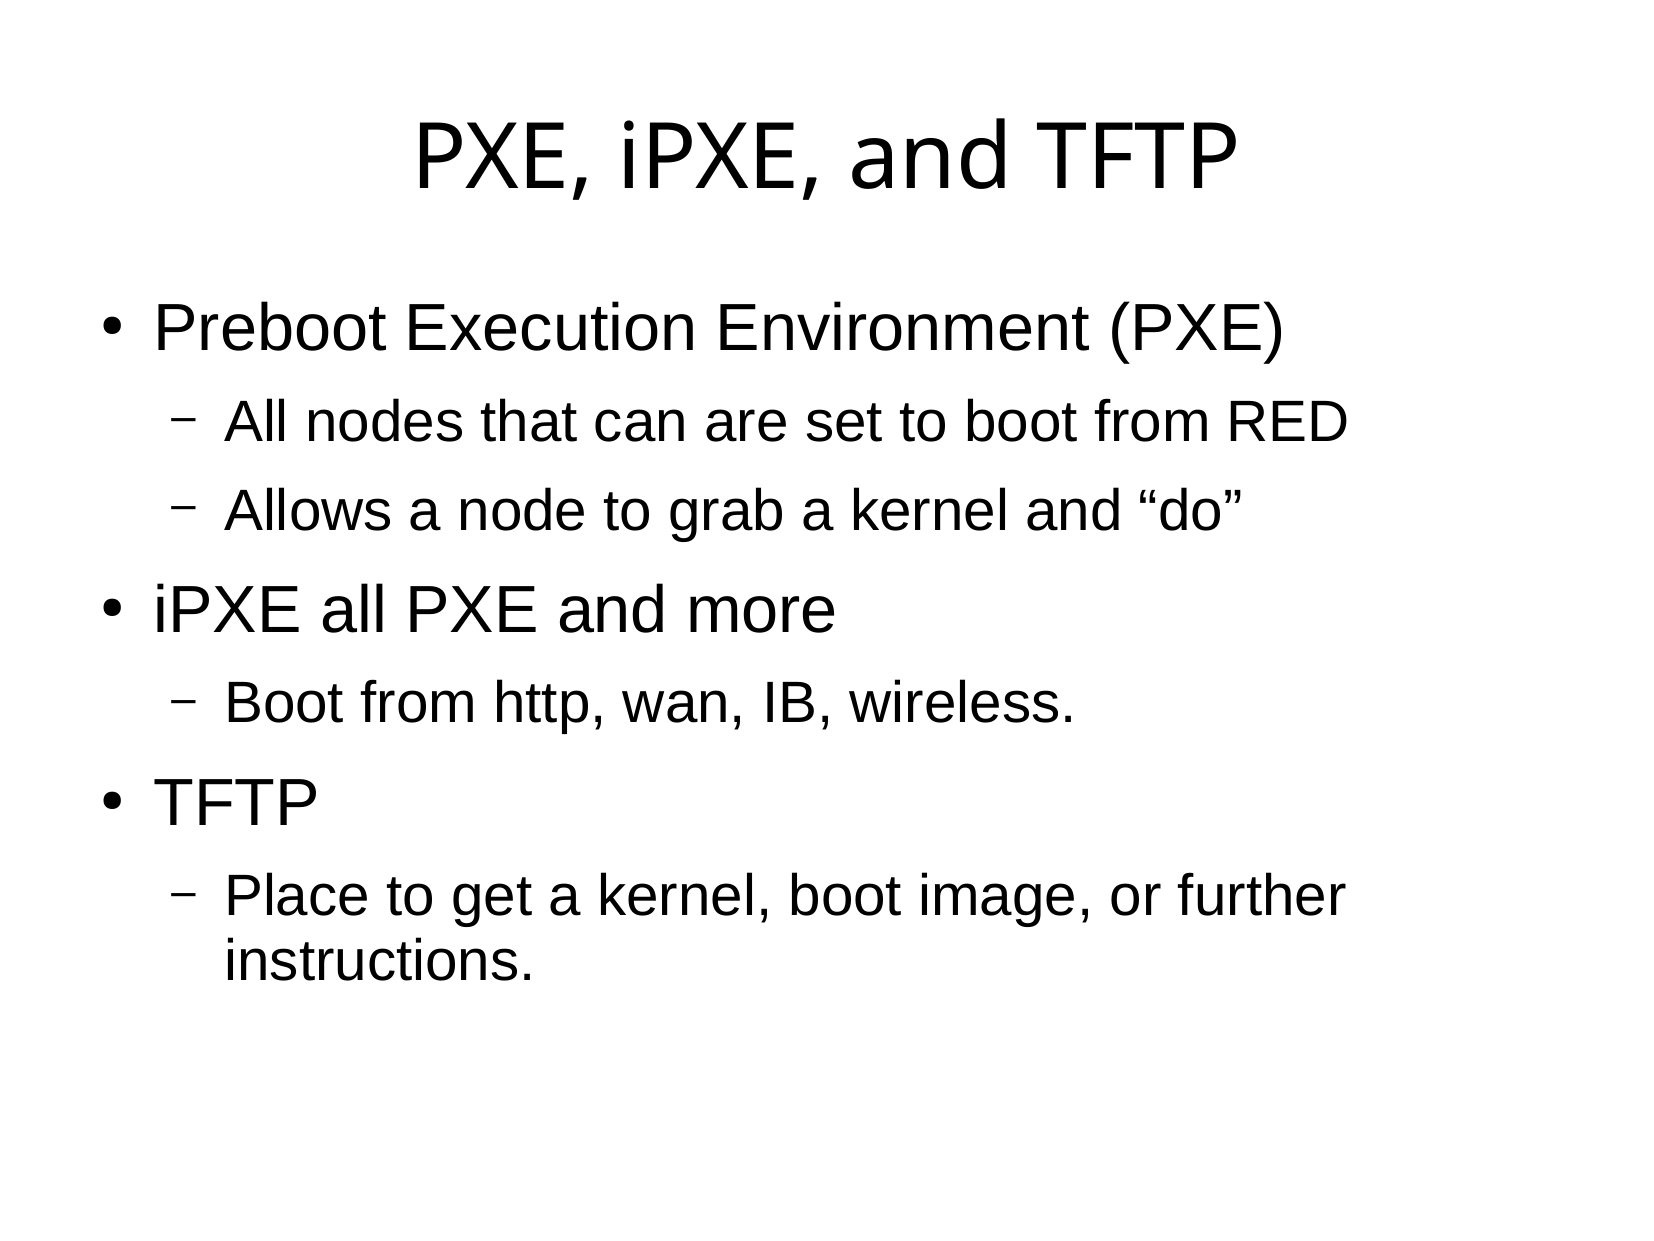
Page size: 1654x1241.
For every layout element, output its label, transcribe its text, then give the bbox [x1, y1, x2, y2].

title PXE, iPXE, and TFTP [82, 49, 1571, 257]
list Preboot Execution Environment (PXE) All nodes that can are set to boot from RED Allows a node to grab a kernel and “do” iPXE all PXE and more Boot from http, wan, IB, wireless. TFTP Place to get a kernel, boot image, or further instructions. [82, 290, 1571, 1010]
